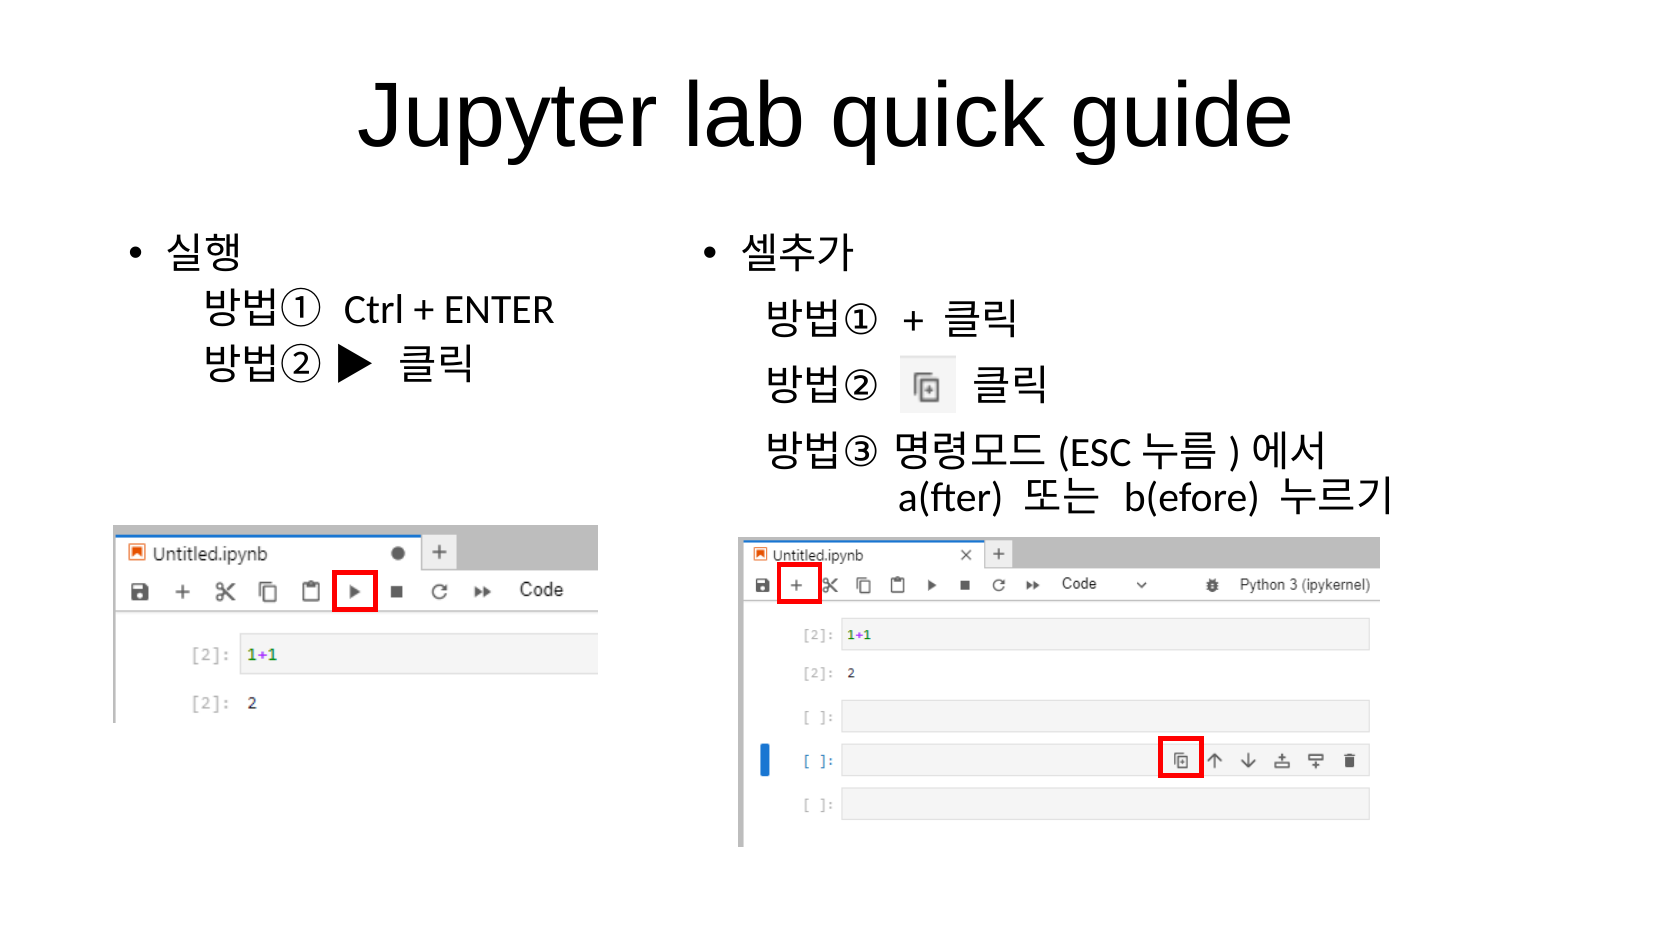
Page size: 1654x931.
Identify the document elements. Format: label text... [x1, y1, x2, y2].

picture [900, 350, 956, 413]
picture [113, 525, 598, 724]
title Jupyter lab quick guide [82, 37, 1571, 193]
text_box 셀추가 방법① + 클릭 방법② 클릭 방법③ 명령모드(ESC누름)에서 a(fter) 또는 b(efore) 누르기 [687, 224, 1654, 904]
list 실행 방법① Ctrl + ENTER 방법② ▶ 클릭 [113, 225, 687, 904]
picture [738, 537, 1380, 848]
